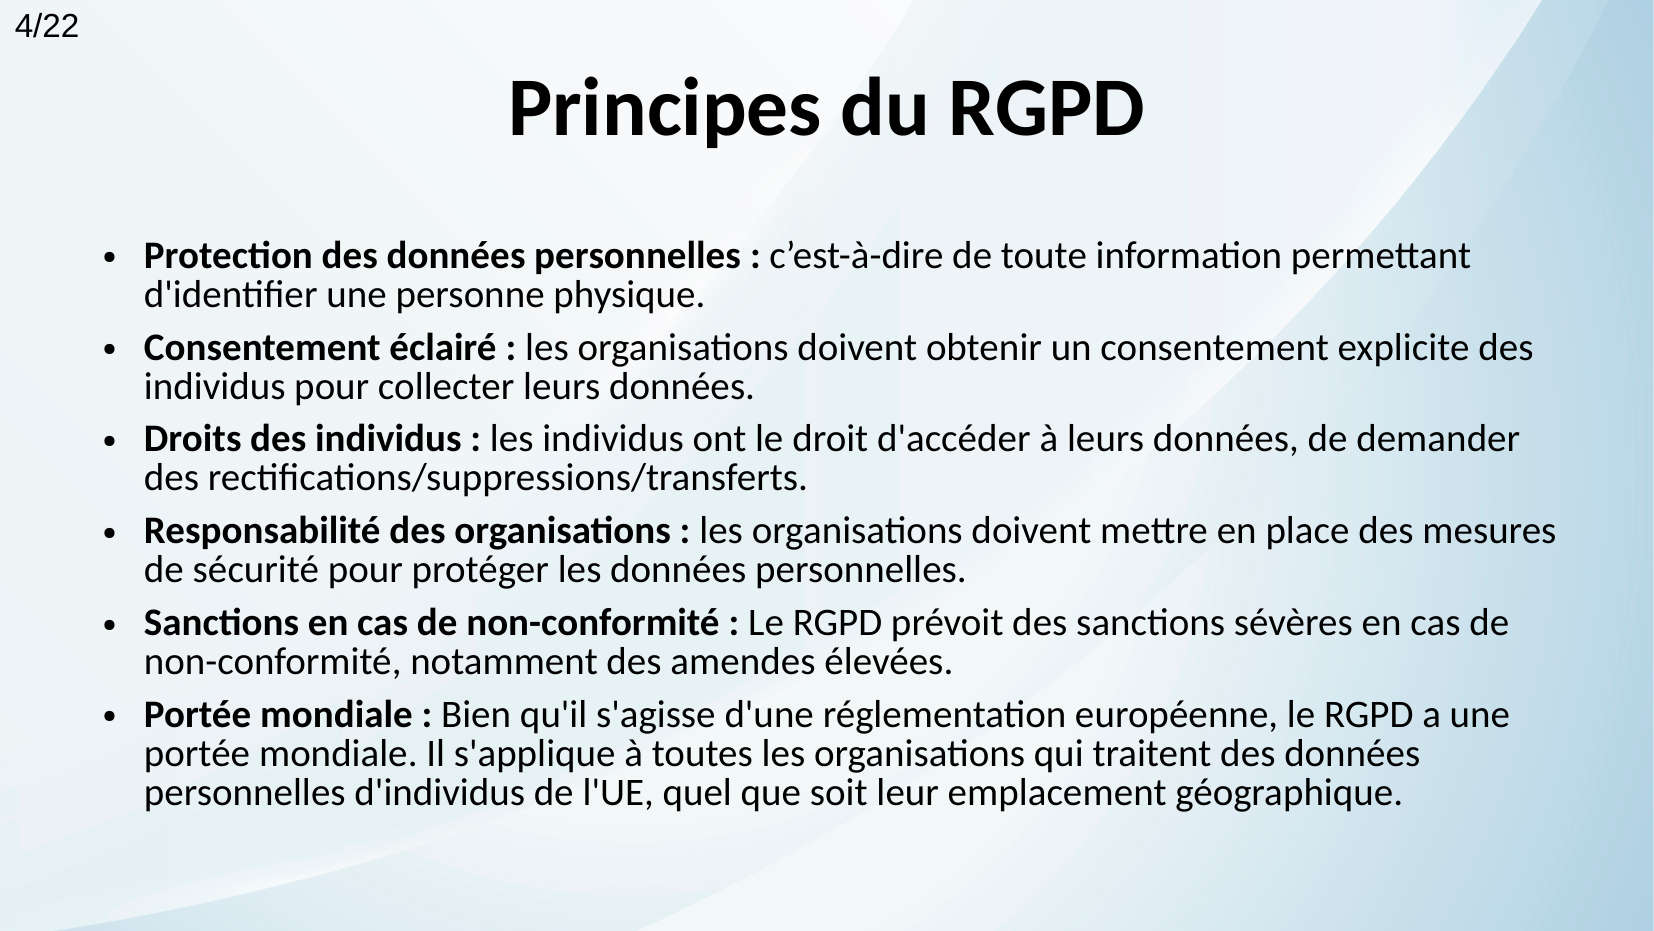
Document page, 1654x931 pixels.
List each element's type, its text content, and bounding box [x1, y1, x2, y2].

list Protection des données personnelles : c’est-à-dire de toute information permettant d'identifier une personne physique. Consentement éclairé : les organisations doivent obtenir un consentement explicite des individus pour collecter leurs données. Droits des individus : les individus ont le droit d'accéder à leurs données, de demander des rectifications/suppressions/transferts. Responsabilité des organisations : les organisations doivent mettre en place des mesures de sécurité pour protéger les données personnelles. Sanctions en cas de non-conformité : Le RGPD prévoit des sanctions sévères en cas de non-conformité, notamment des amendes élevées. Portée mondiale : Bien qu'il s'agisse d'une réglementation européenne, le RGPD a une portée mondiale. Il s'applique à toutes les organisations qui traitent des données personnelles d'individus de l'UE, quel que soit leur emplacement géographique. [88, 177, 1565, 827]
title Principes du RGPD [82, 37, 1571, 193]
text_box 4/22 [0, 0, 119, 60]
picture [0, 0, 1654, 931]
